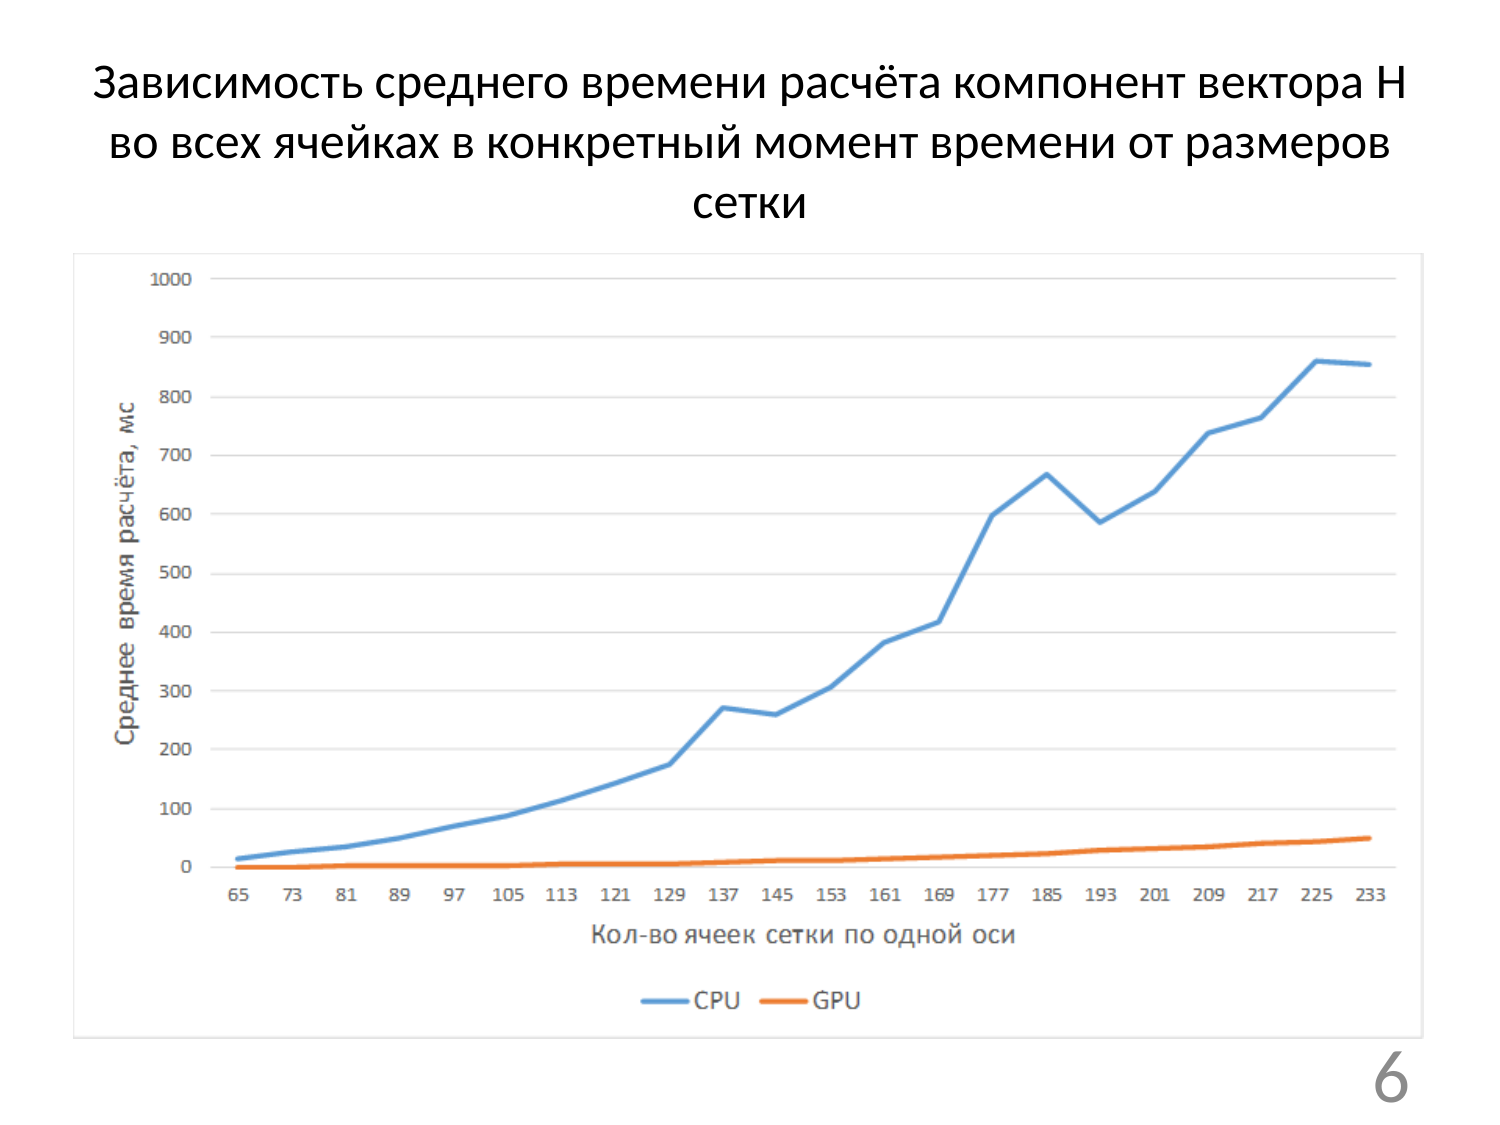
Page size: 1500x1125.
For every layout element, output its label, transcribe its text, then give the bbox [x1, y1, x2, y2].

title Зависимость среднего времени расчёта компонент вектора H во всех ячейках в конкретный момент времени от размеров сетки [75, 45, 1425, 233]
slide_number <номер> [1074, 1042, 1425, 1103]
picture [73, 253, 1424, 1039]
